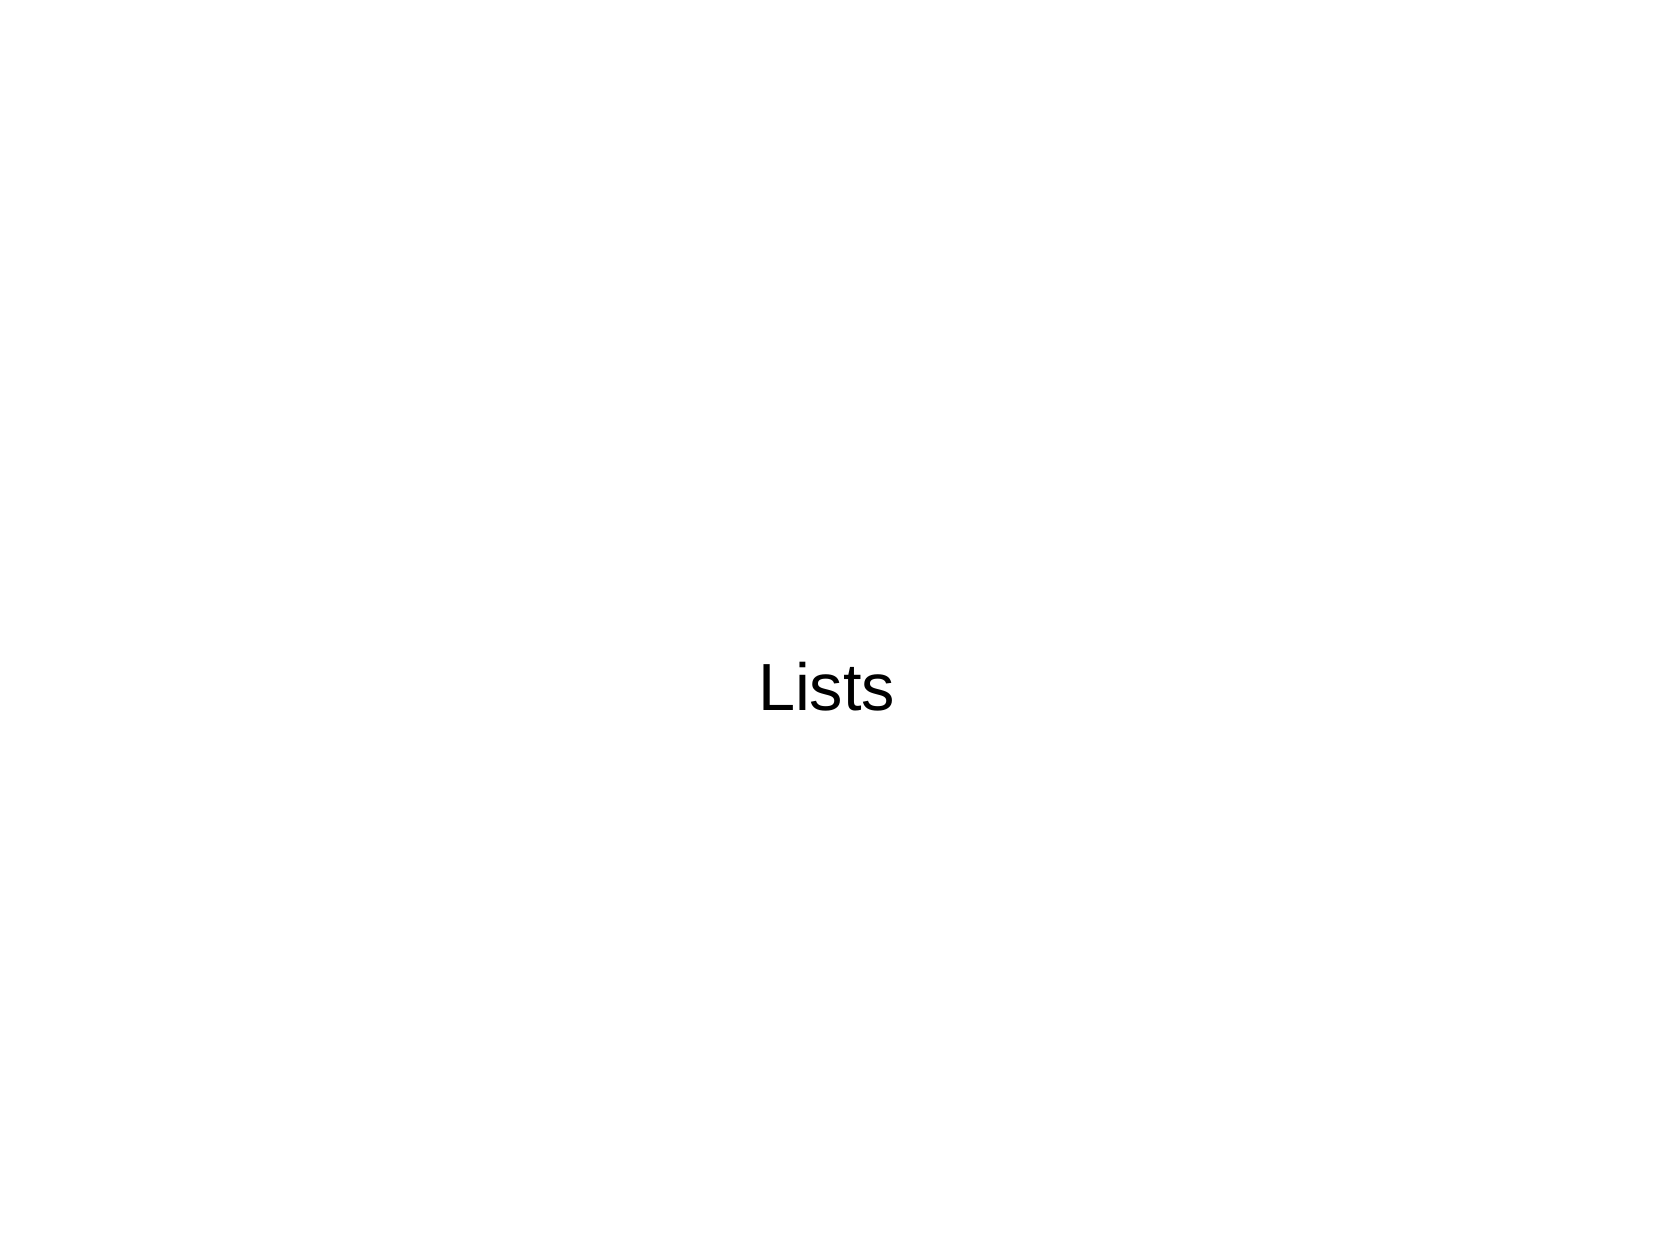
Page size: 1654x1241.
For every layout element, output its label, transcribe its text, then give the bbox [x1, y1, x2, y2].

subtitle Lists [82, 290, 1571, 1010]
